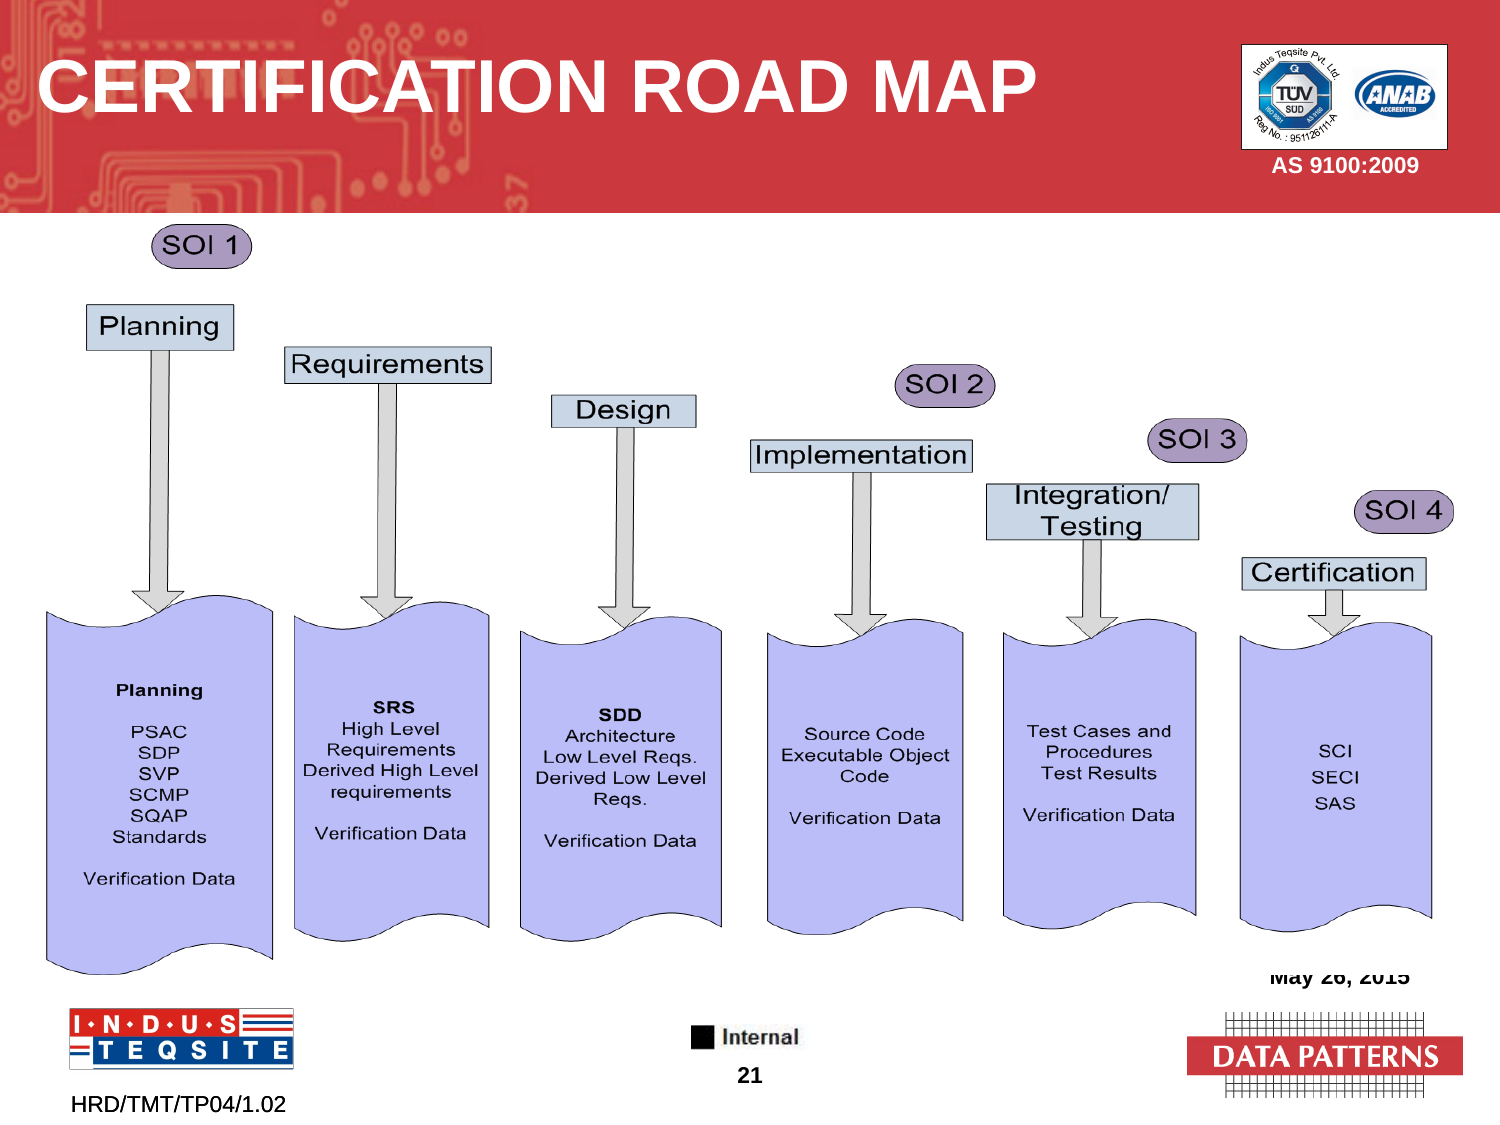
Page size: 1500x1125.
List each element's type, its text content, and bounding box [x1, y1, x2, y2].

picture [0, 0, 1500, 213]
text_box CERTIFICATION ROAD MAP [21, 29, 1238, 225]
picture [69, 1008, 295, 1074]
picture [691, 1024, 809, 1051]
picture [46, 224, 1454, 975]
picture [1187, 1012, 1463, 1098]
